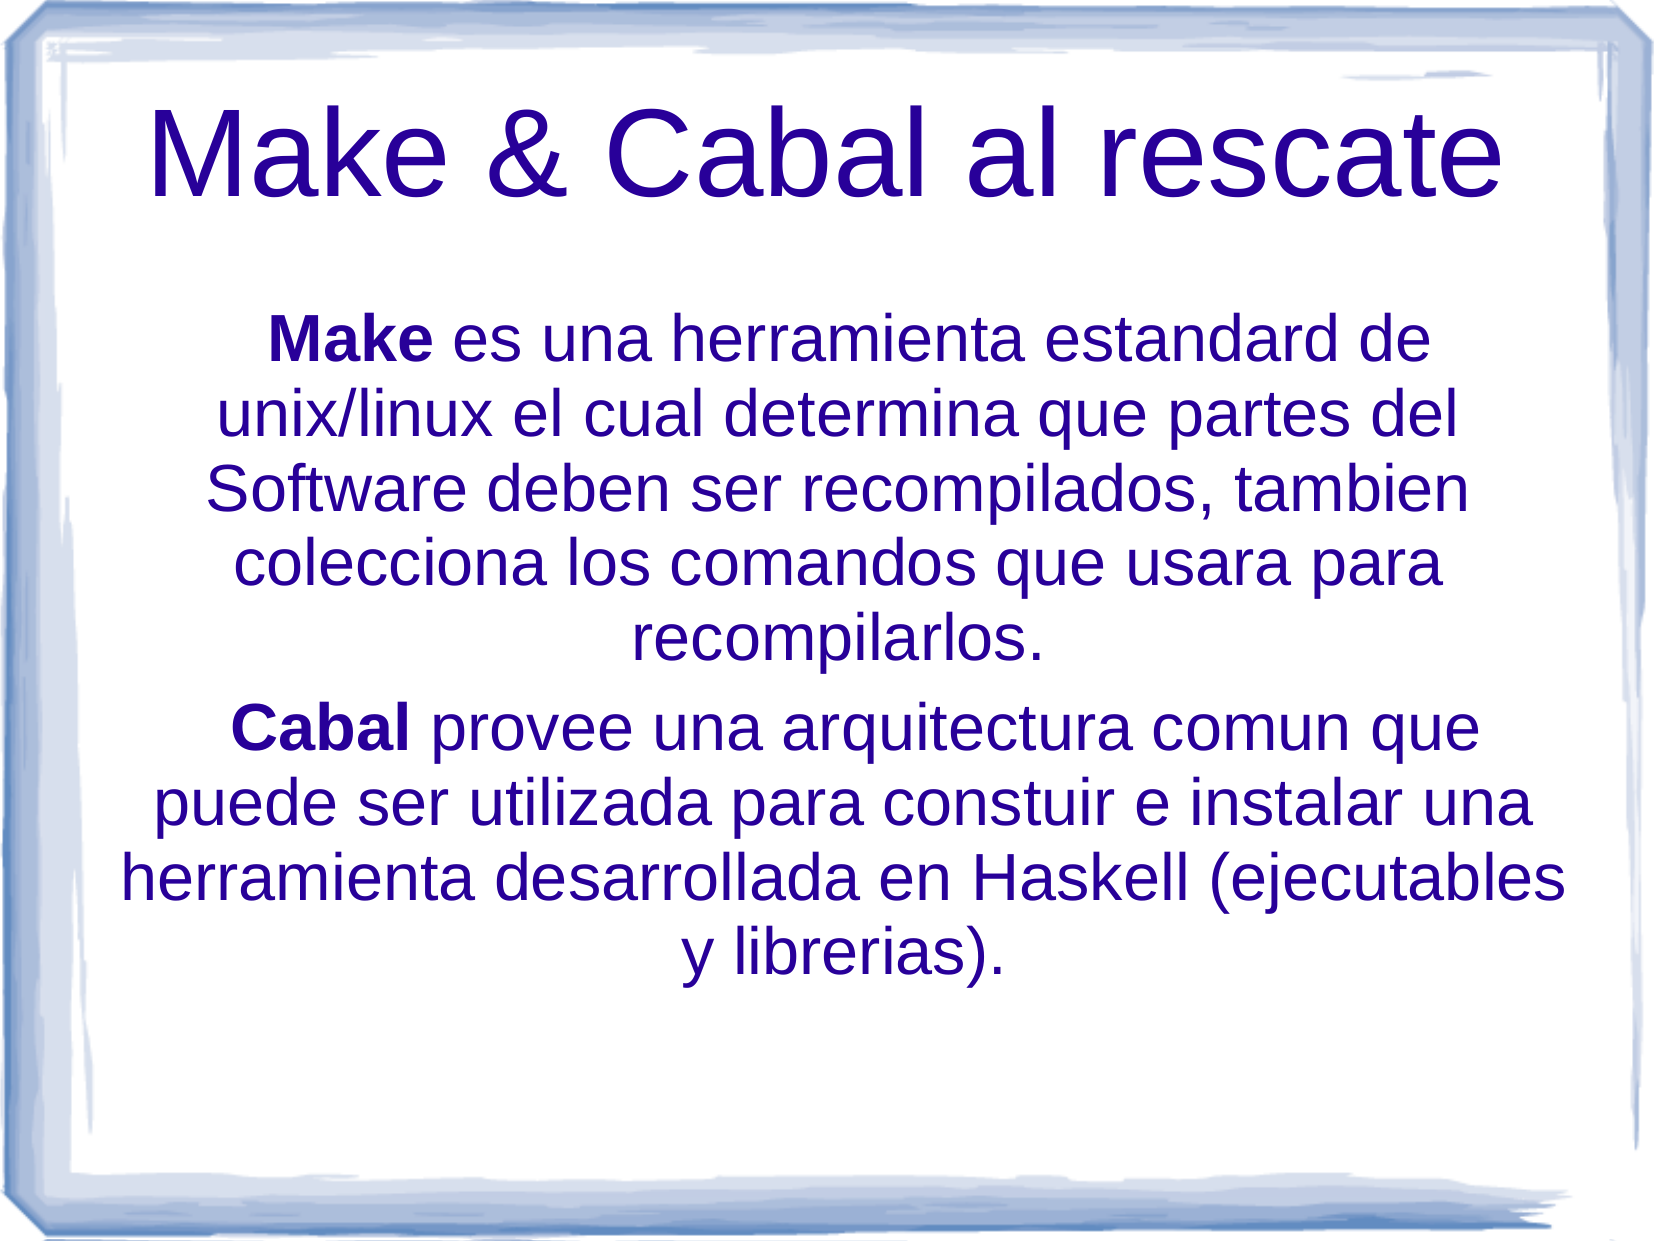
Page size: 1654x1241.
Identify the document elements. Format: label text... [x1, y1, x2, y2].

title Make & Cabal al rescate [82, 49, 1571, 257]
subtitle Cabal provee una arquitectura comun que puede ser utilizada para constuir e instalar una herramienta desarrollada en Haskell (ejecutables y librerias). [118, 690, 1571, 1064]
picture [0, 0, 1654, 1241]
text_box Make es una herramienta estandard de unix/linux el cual determina que partes del Software deben ser recompilados, tambien colecciona los comandos que usara para recompilarlos. [112, 301, 1566, 675]
